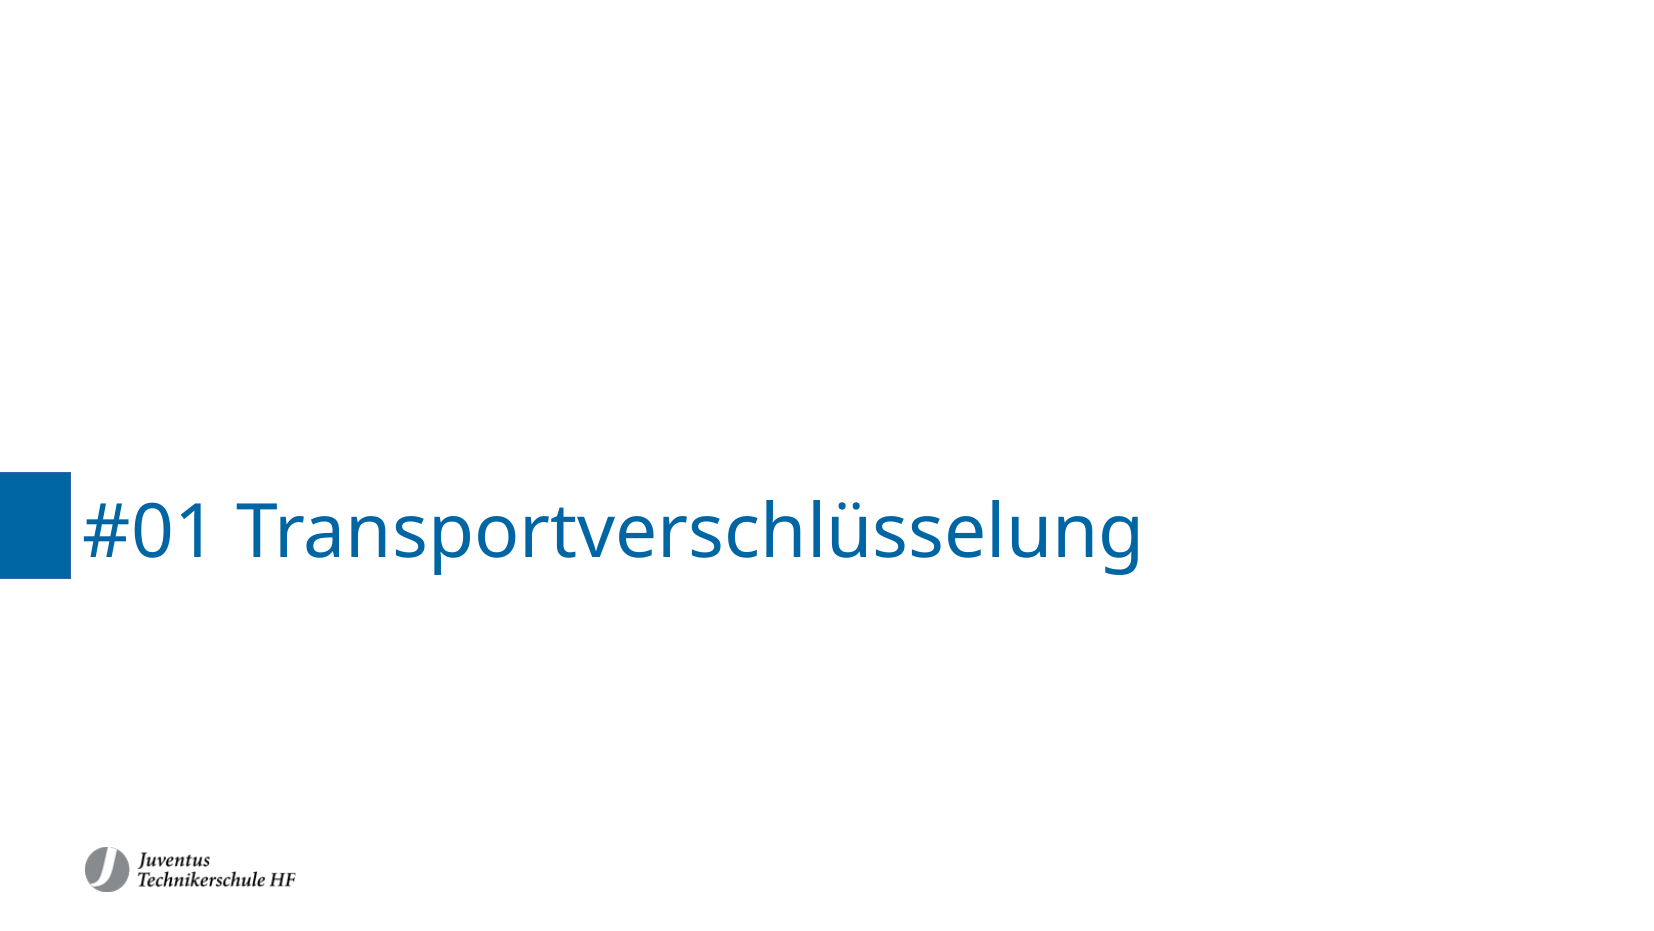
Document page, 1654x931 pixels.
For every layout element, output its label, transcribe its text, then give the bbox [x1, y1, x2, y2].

title #01 Transportverschlüsselung [82, 450, 1571, 606]
picture [85, 847, 296, 892]
